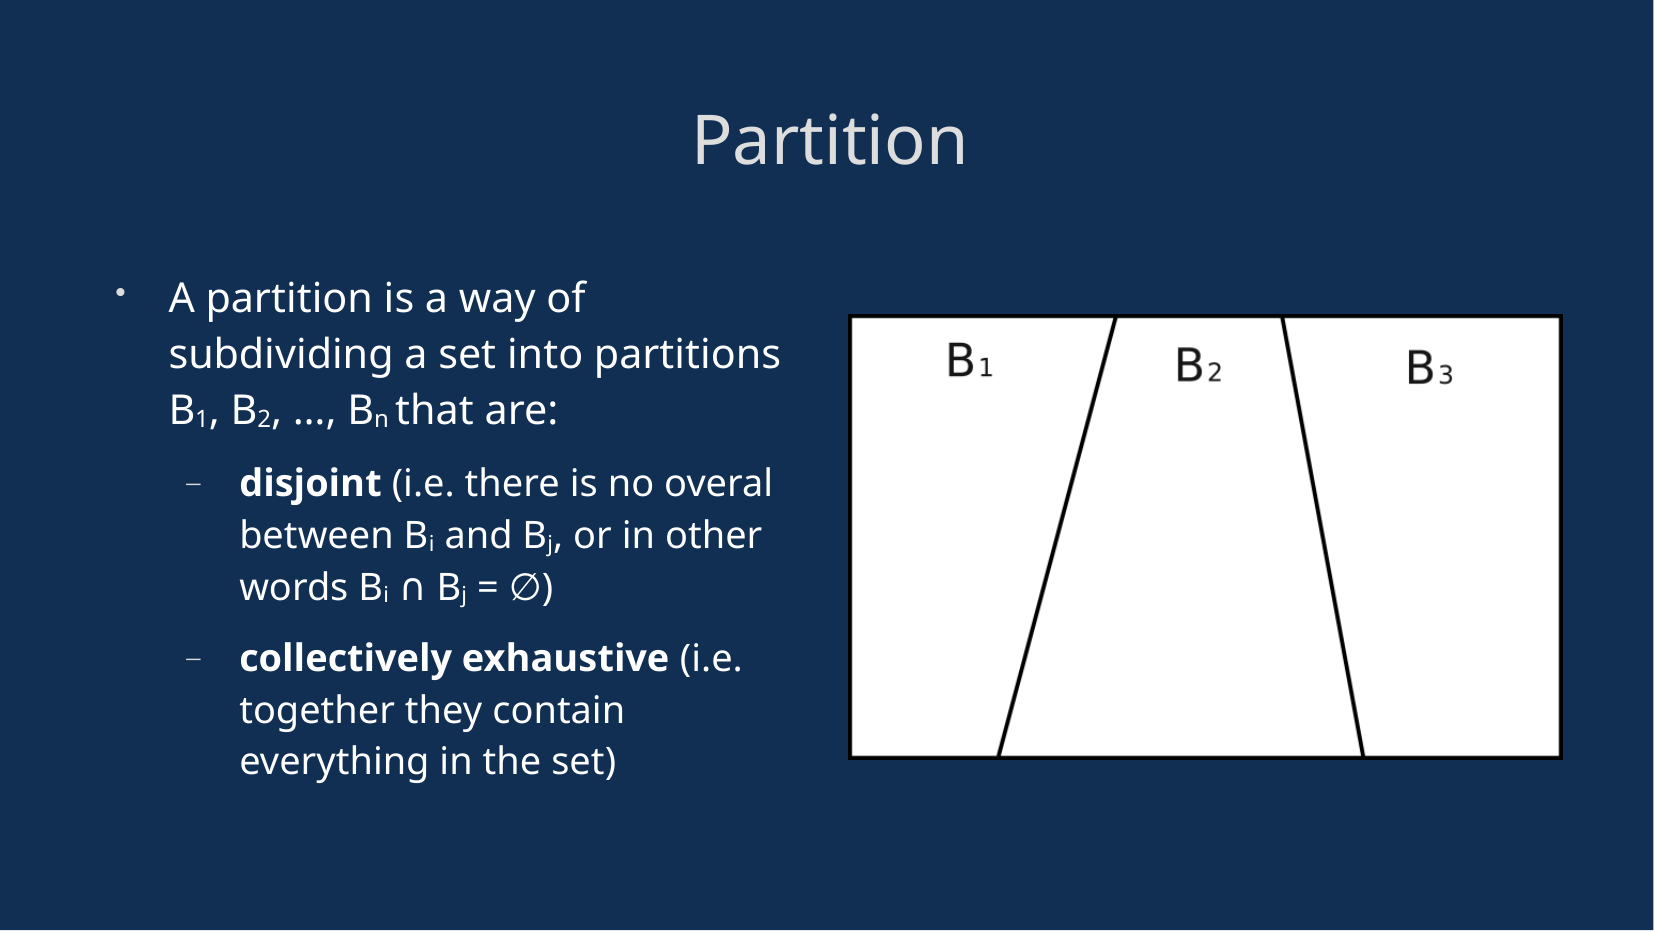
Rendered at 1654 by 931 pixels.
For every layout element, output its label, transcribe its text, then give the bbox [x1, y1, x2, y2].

picture [848, 314, 1563, 760]
title Partition [97, 56, 1563, 220]
list A partition is a way of subdividing a set into partitions B1, B2, …, Bn that are: disjoint (i.e. there is no overal between Bi and Bj, or in other words Bi ∩ Bj = ∅) collectively exhaustive (i.e. together they contain everything in the set) [97, 268, 813, 806]
